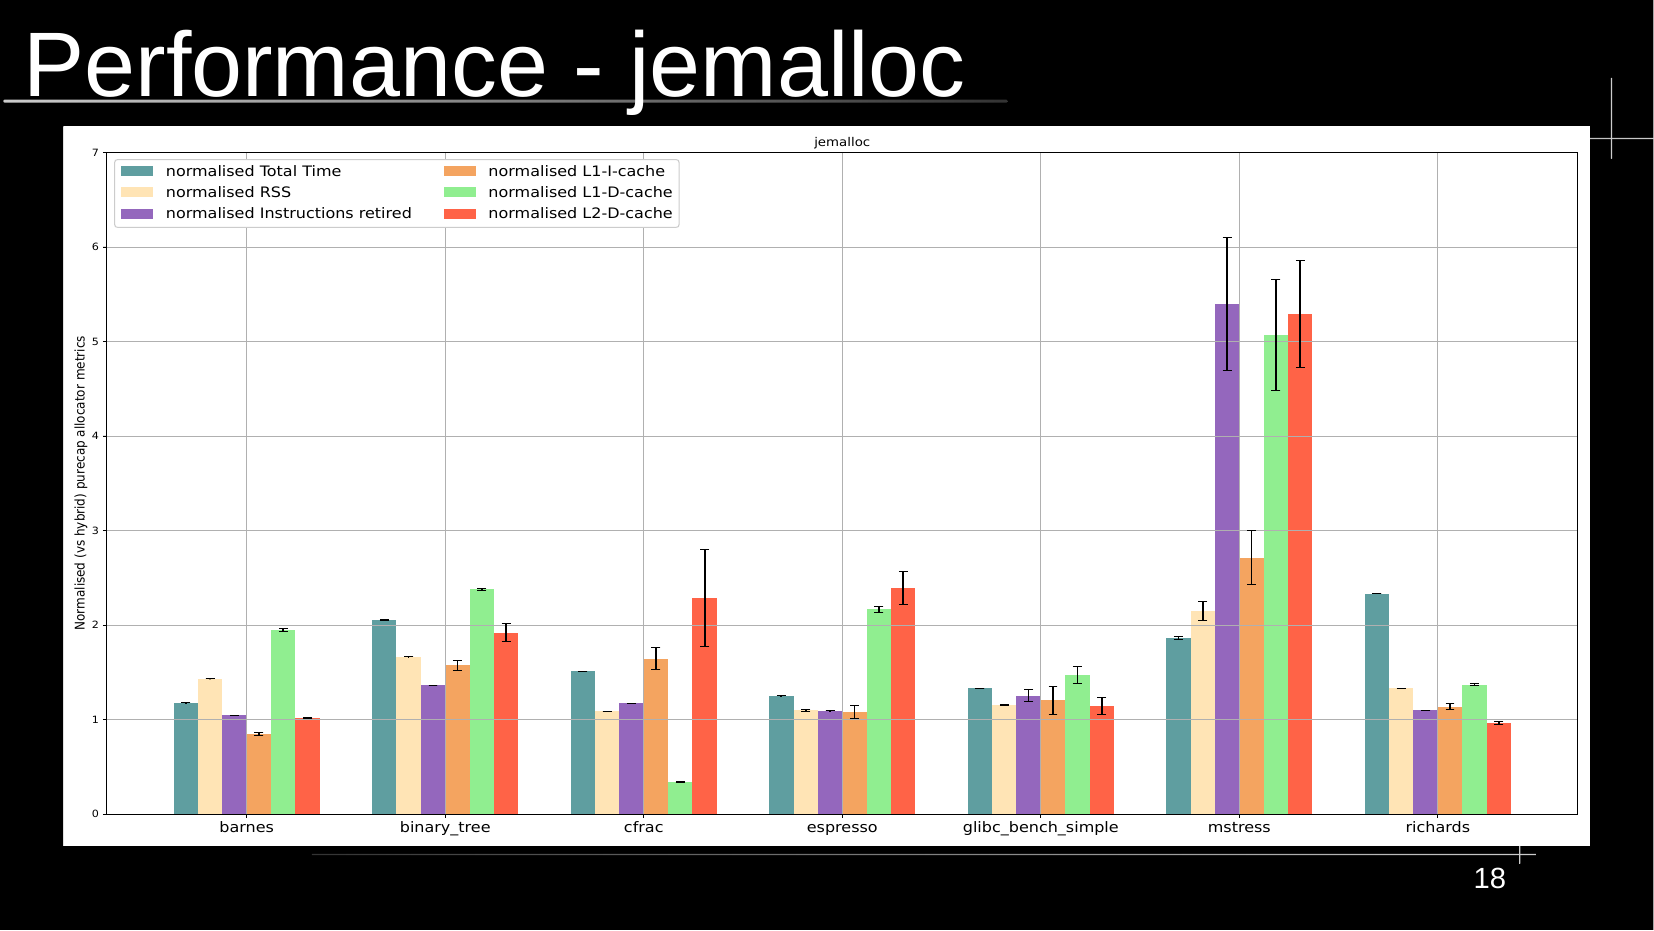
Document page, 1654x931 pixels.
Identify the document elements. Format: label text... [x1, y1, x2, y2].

picture [63, 126, 1591, 847]
title Performance - jemalloc [23, 11, 1589, 119]
